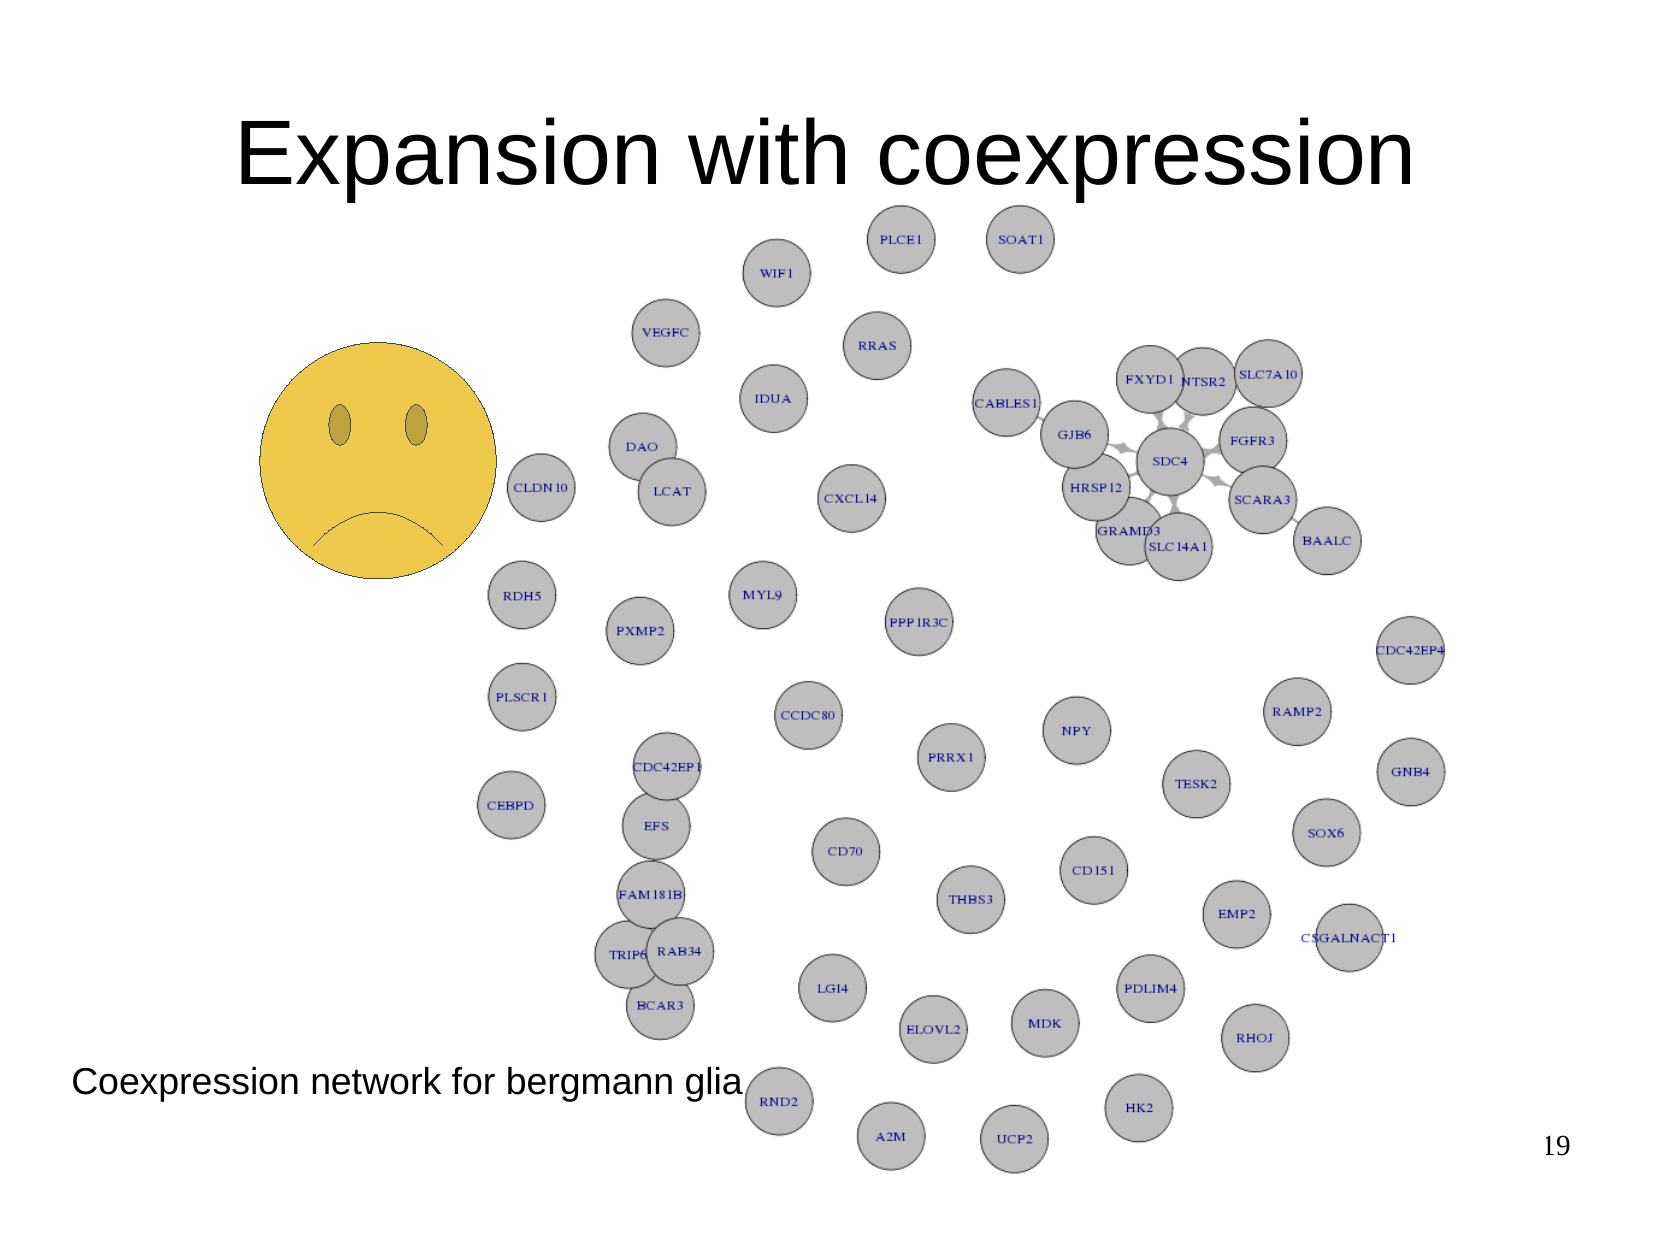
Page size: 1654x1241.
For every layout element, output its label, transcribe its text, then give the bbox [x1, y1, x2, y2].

text_box [259, 342, 497, 579]
title Expansion with coexpression [82, 49, 1571, 257]
picture [342, 257, 1546, 1241]
text_box Coexpression network for bergmann glia [56, 1053, 945, 1111]
